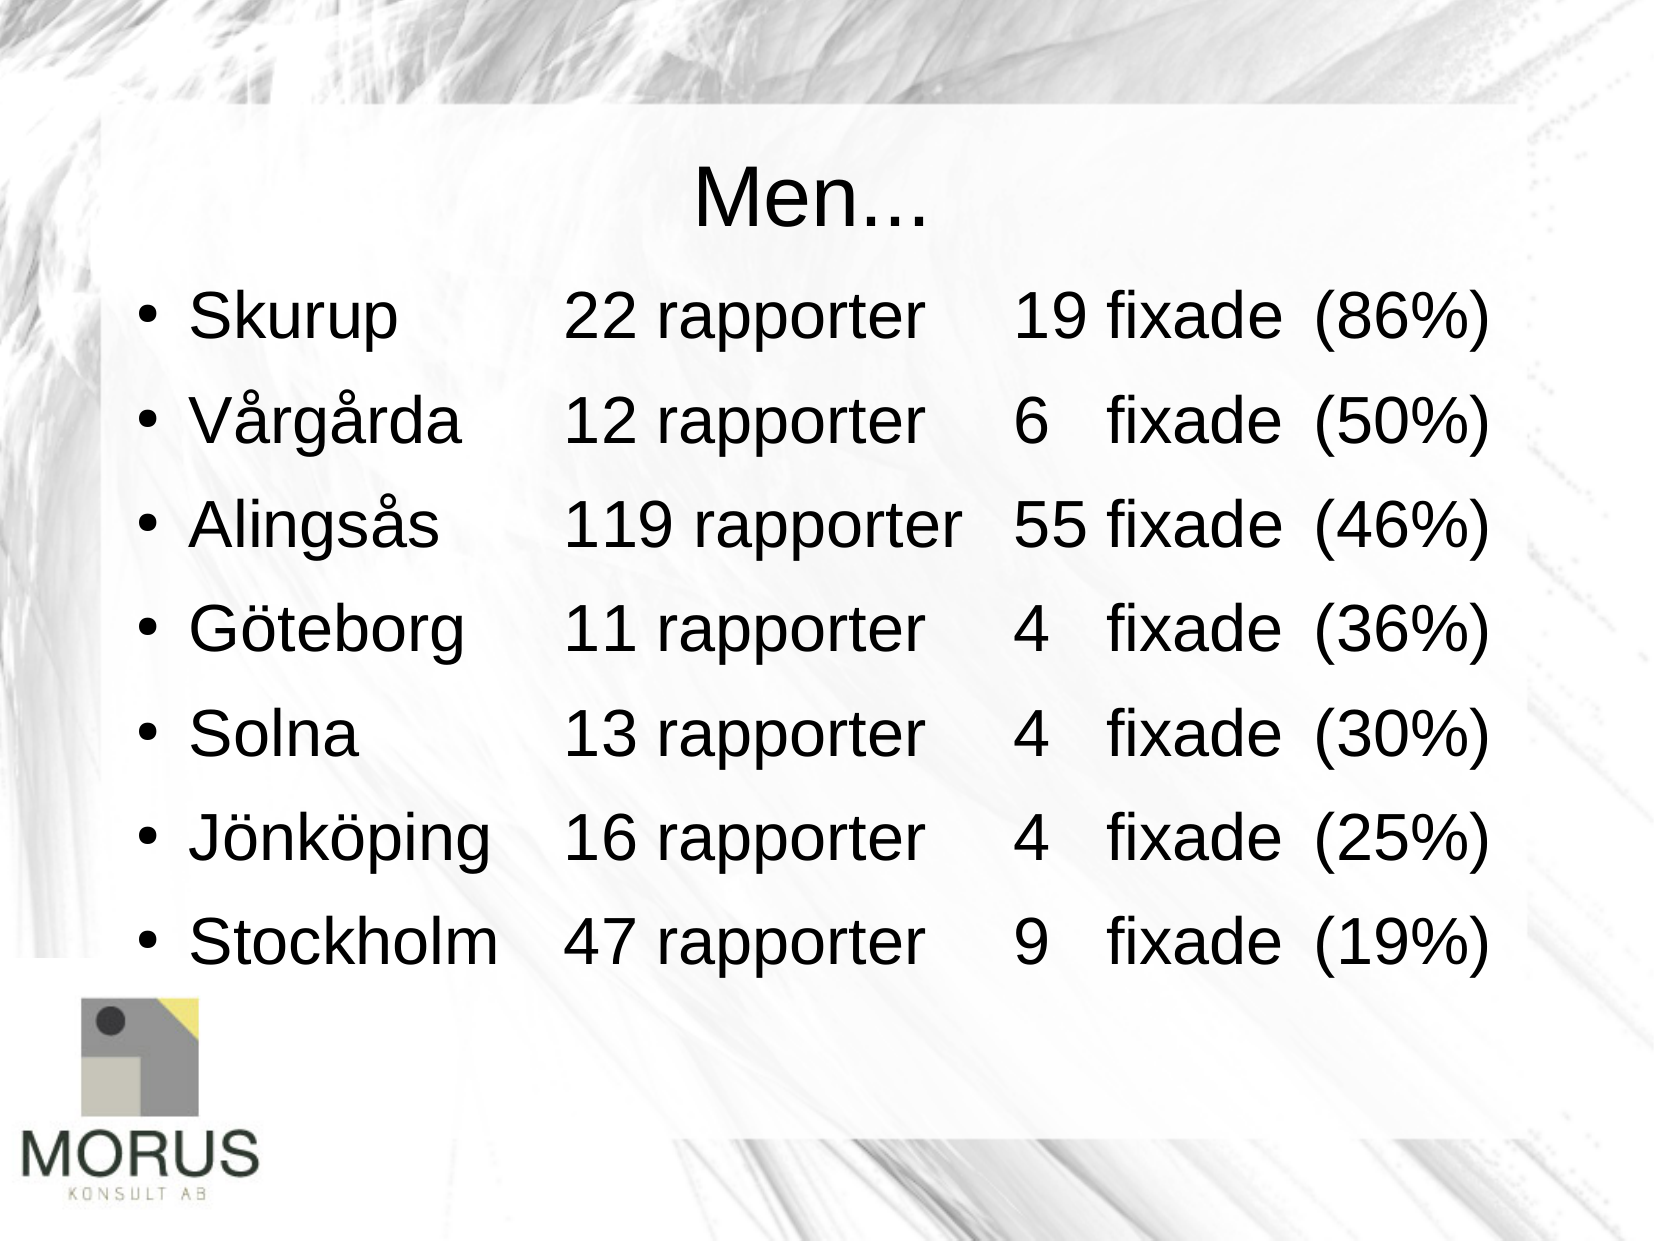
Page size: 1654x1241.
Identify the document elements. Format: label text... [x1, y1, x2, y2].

title Men... [118, 112, 1506, 278]
picture [0, 0, 1654, 1241]
list Skurup 22 rapporter 19 fixade (86%) Vårgårda 12 rapporter 6 fixade (50%) Alingsås 119 rapporter 55 fixade (46%) Göteborg 11 rapporter 4 fixade (36%) Solna 13 rapporter 4 fixade (30%) Jönköping 16 rapporter 4 fixade (25%) Stockholm 47 rapporter 9 fixade (19%) [118, 278, 1571, 1084]
